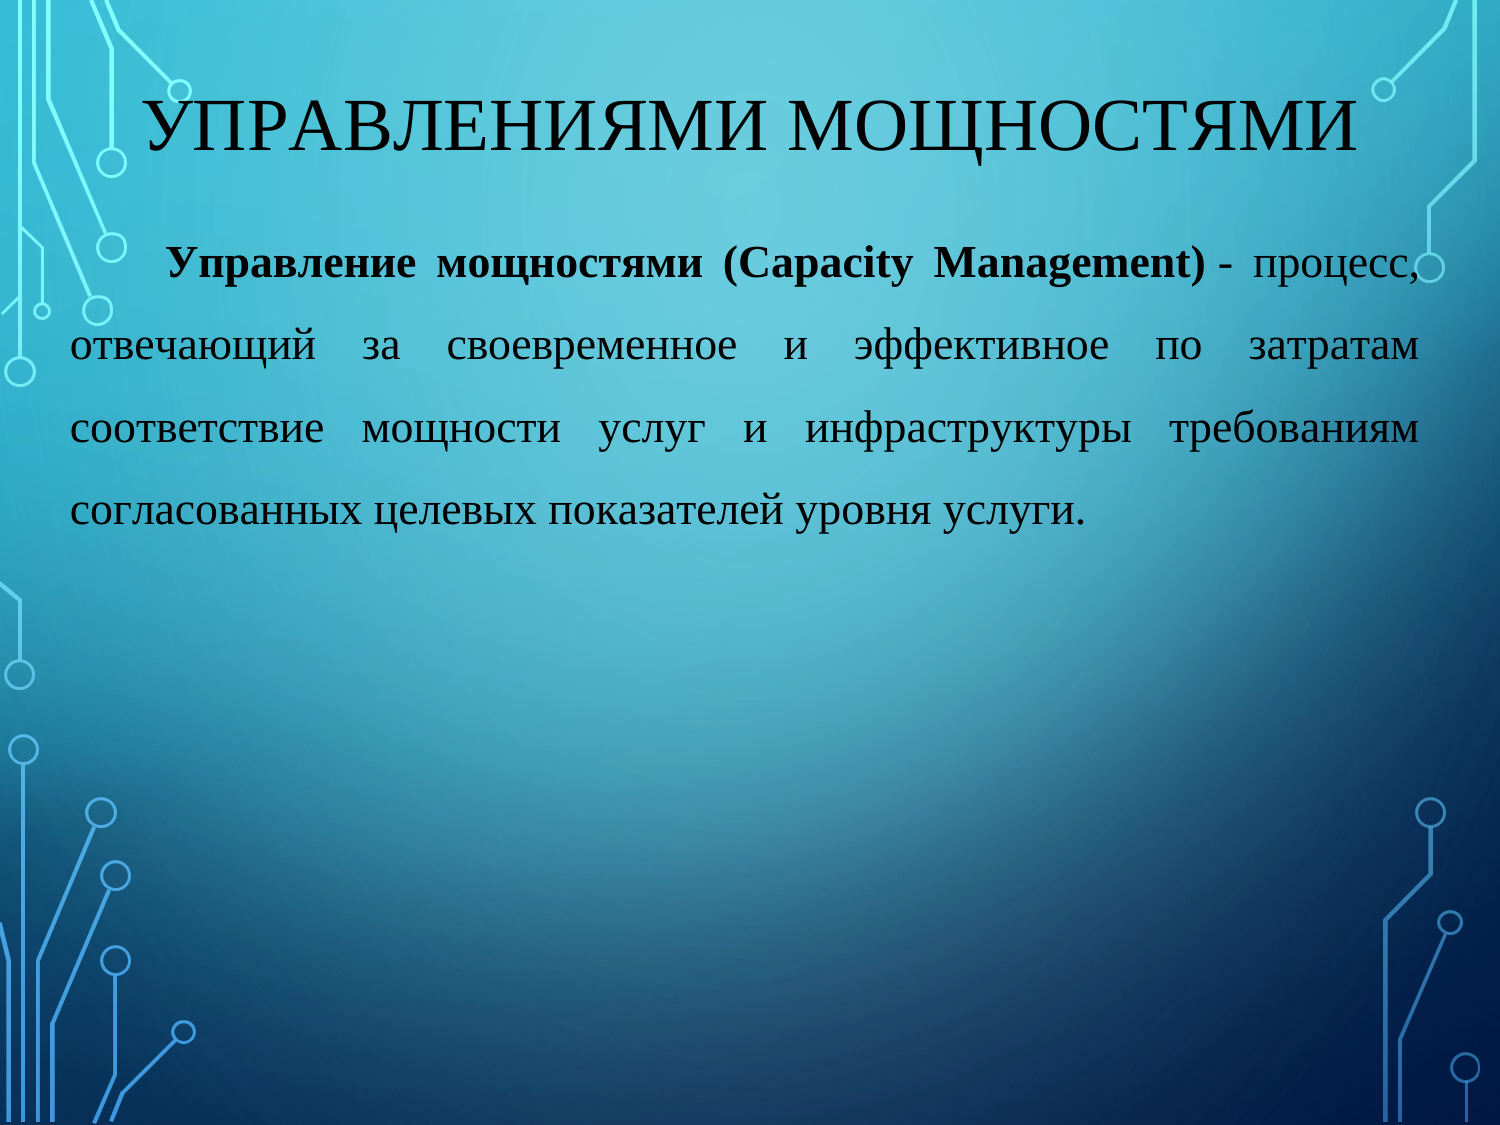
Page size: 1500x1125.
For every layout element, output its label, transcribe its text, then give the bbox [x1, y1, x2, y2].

text_box УПРАВЛЕНИЯМИ МОЩНОСТЯМИ [0, 4, 1500, 237]
picture [0, 237, 1500, 1125]
picture [0, 0, 1500, 4]
text_box Управление мощностями (Capacity Management) - процесс, отвечающий за своевременное и эффективное по затратам соответствие мощности услуг и инфраструктуры требованиям согласованных целевых показателей уровня услуги. [55, 196, 1436, 542]
